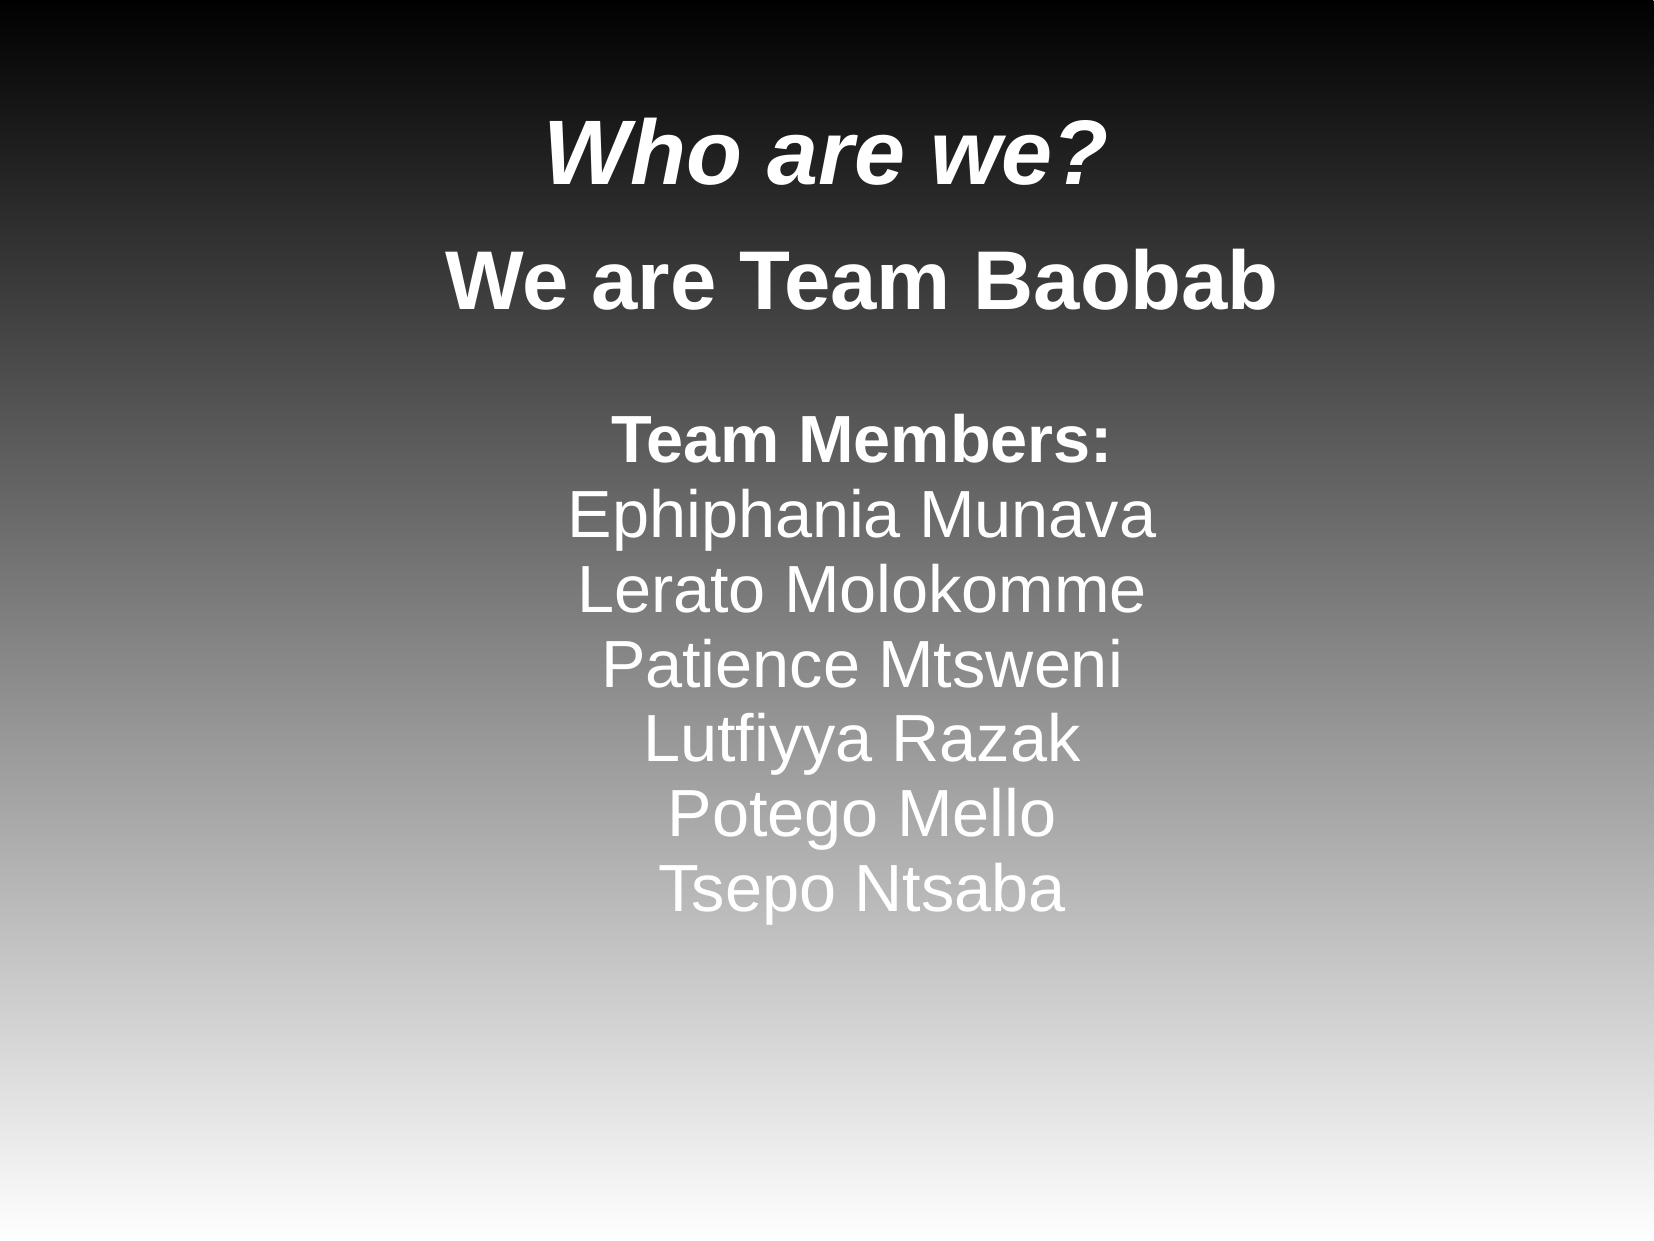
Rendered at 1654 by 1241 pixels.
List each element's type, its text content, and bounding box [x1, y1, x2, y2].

title Who are we? [82, 49, 1571, 257]
subtitle We are Team Baobab Team Members: Ephiphania Munava Lerato Molokomme Patience Mtsweni Lutfiyya Razak Potego Mello Tsepo Ntsaba [118, 234, 1607, 1076]
